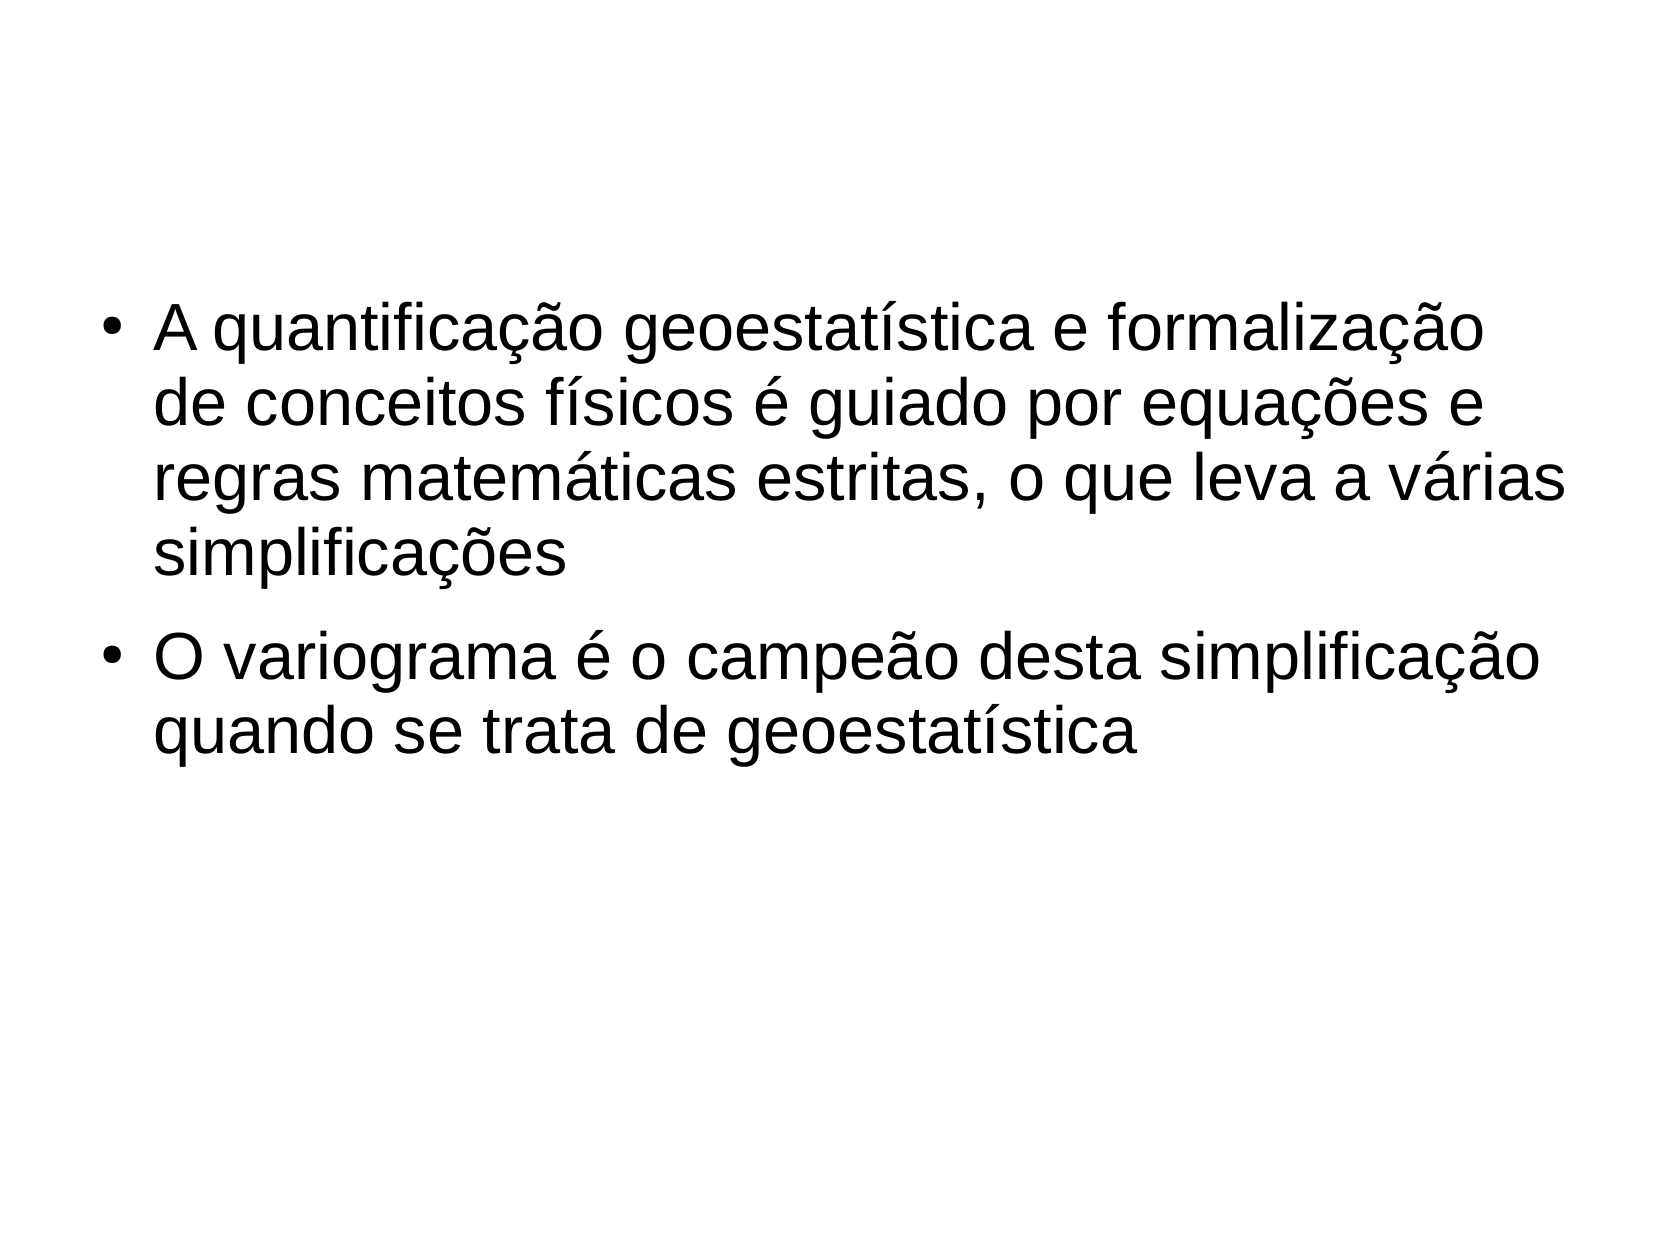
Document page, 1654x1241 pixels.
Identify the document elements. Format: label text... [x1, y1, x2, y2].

list A quantificação geoestatística e formalização de conceitos físicos é guiado por equações e regras matemáticas estritas, o que leva a várias simplificações O variograma é o campeão desta simplificação quando se trata de geoestatística [82, 290, 1571, 1010]
